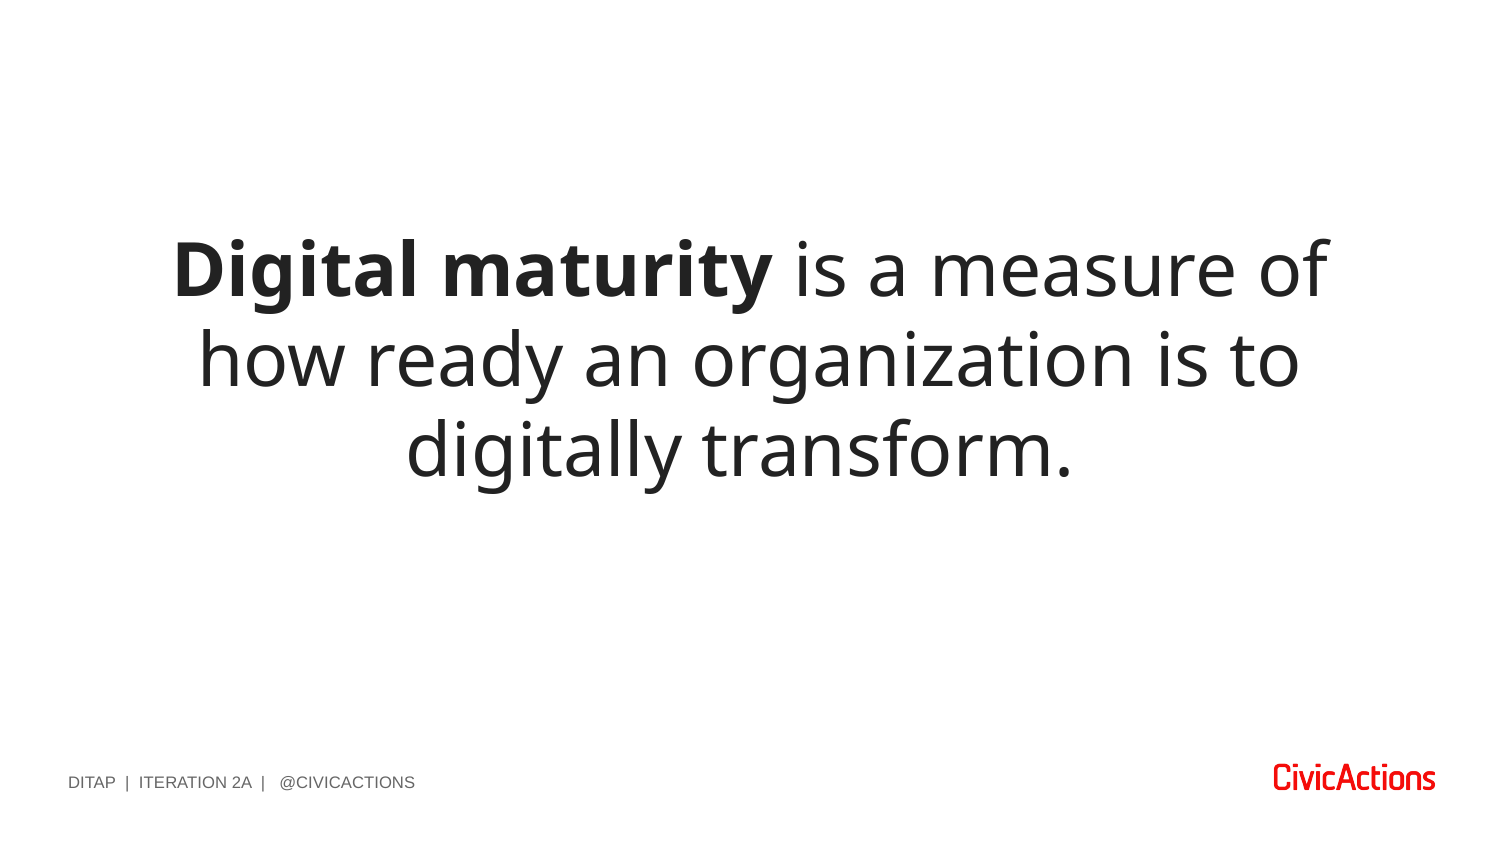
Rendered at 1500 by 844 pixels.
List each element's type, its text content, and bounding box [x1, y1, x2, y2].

picture [1271, 758, 1438, 795]
text_box Digital maturity is a measure of how ready an organization is to digitally transform. [100, 206, 1400, 506]
